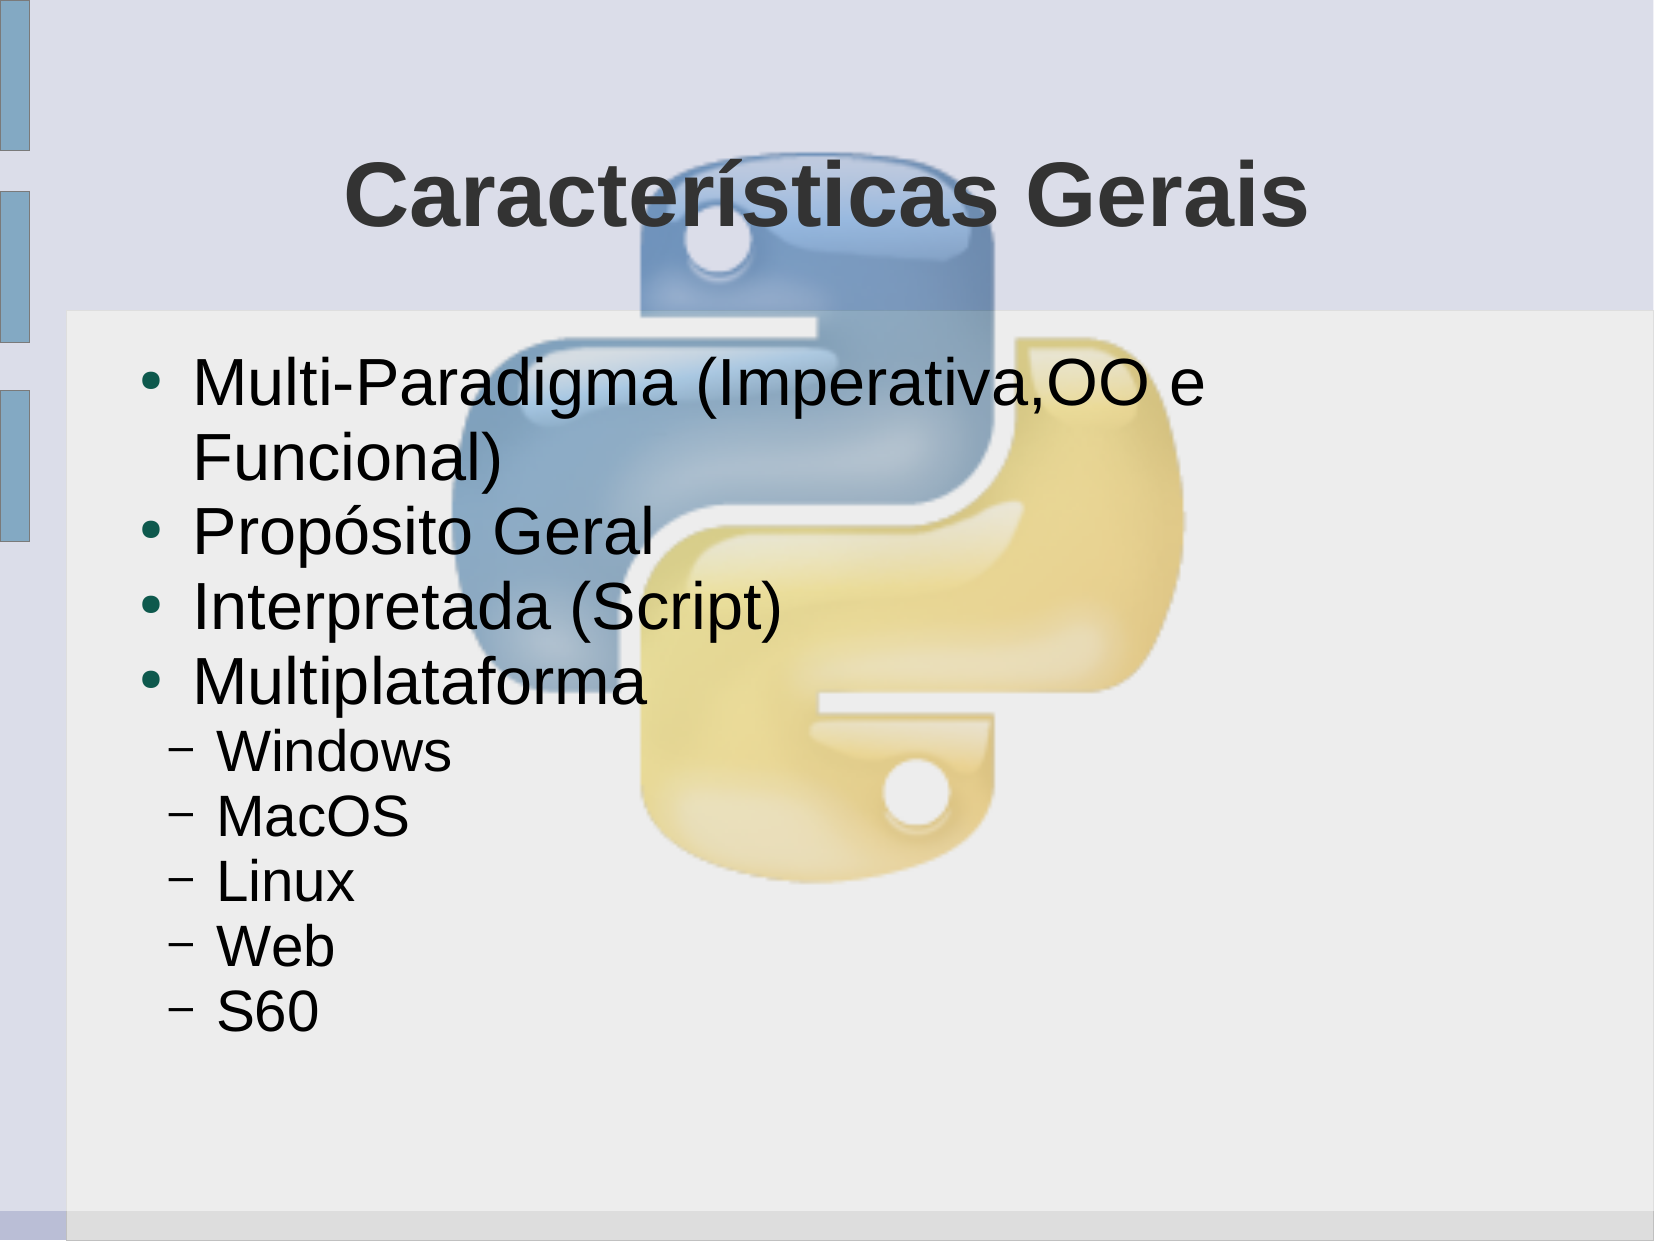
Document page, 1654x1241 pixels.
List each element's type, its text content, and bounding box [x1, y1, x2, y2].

picture [0, 0, 1654, 1211]
list Multi-Paradigma (Imperativa,OO e Funcional) Propósito Geral Interpretada (Script) Multiplataforma Windows MacOS Linux Web S60 [121, 344, 1534, 1127]
title Características Gerais [121, 91, 1534, 299]
